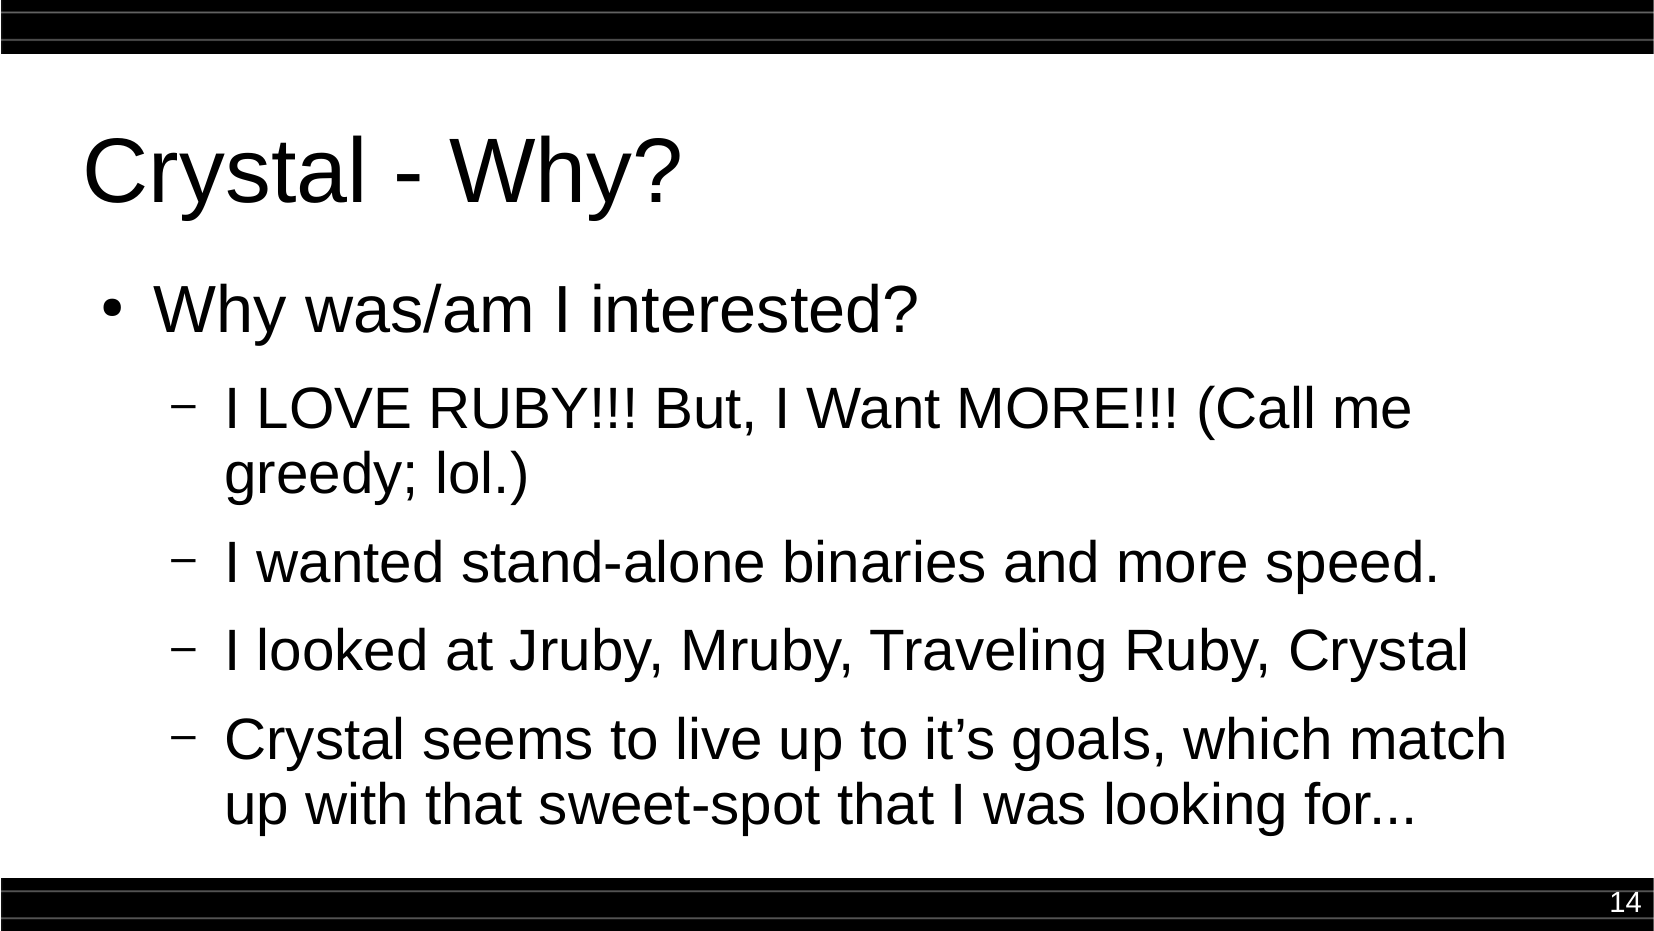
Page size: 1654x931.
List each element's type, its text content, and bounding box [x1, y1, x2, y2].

title Crystal - Why? [82, 92, 1571, 249]
picture [1, 0, 1654, 54]
picture [1, 878, 1654, 931]
list Why was/am I interested? I LOVE RUBY!!! But, I Want MORE!!! (Call me greedy; lol.) I wanted stand-alone binaries and more speed. I looked at Jruby, Mruby, Traveling Ruby, Crystal Crystal seems to live up to it’s goals, which match up with that sweet-spot that I was looking for... [82, 271, 1571, 851]
